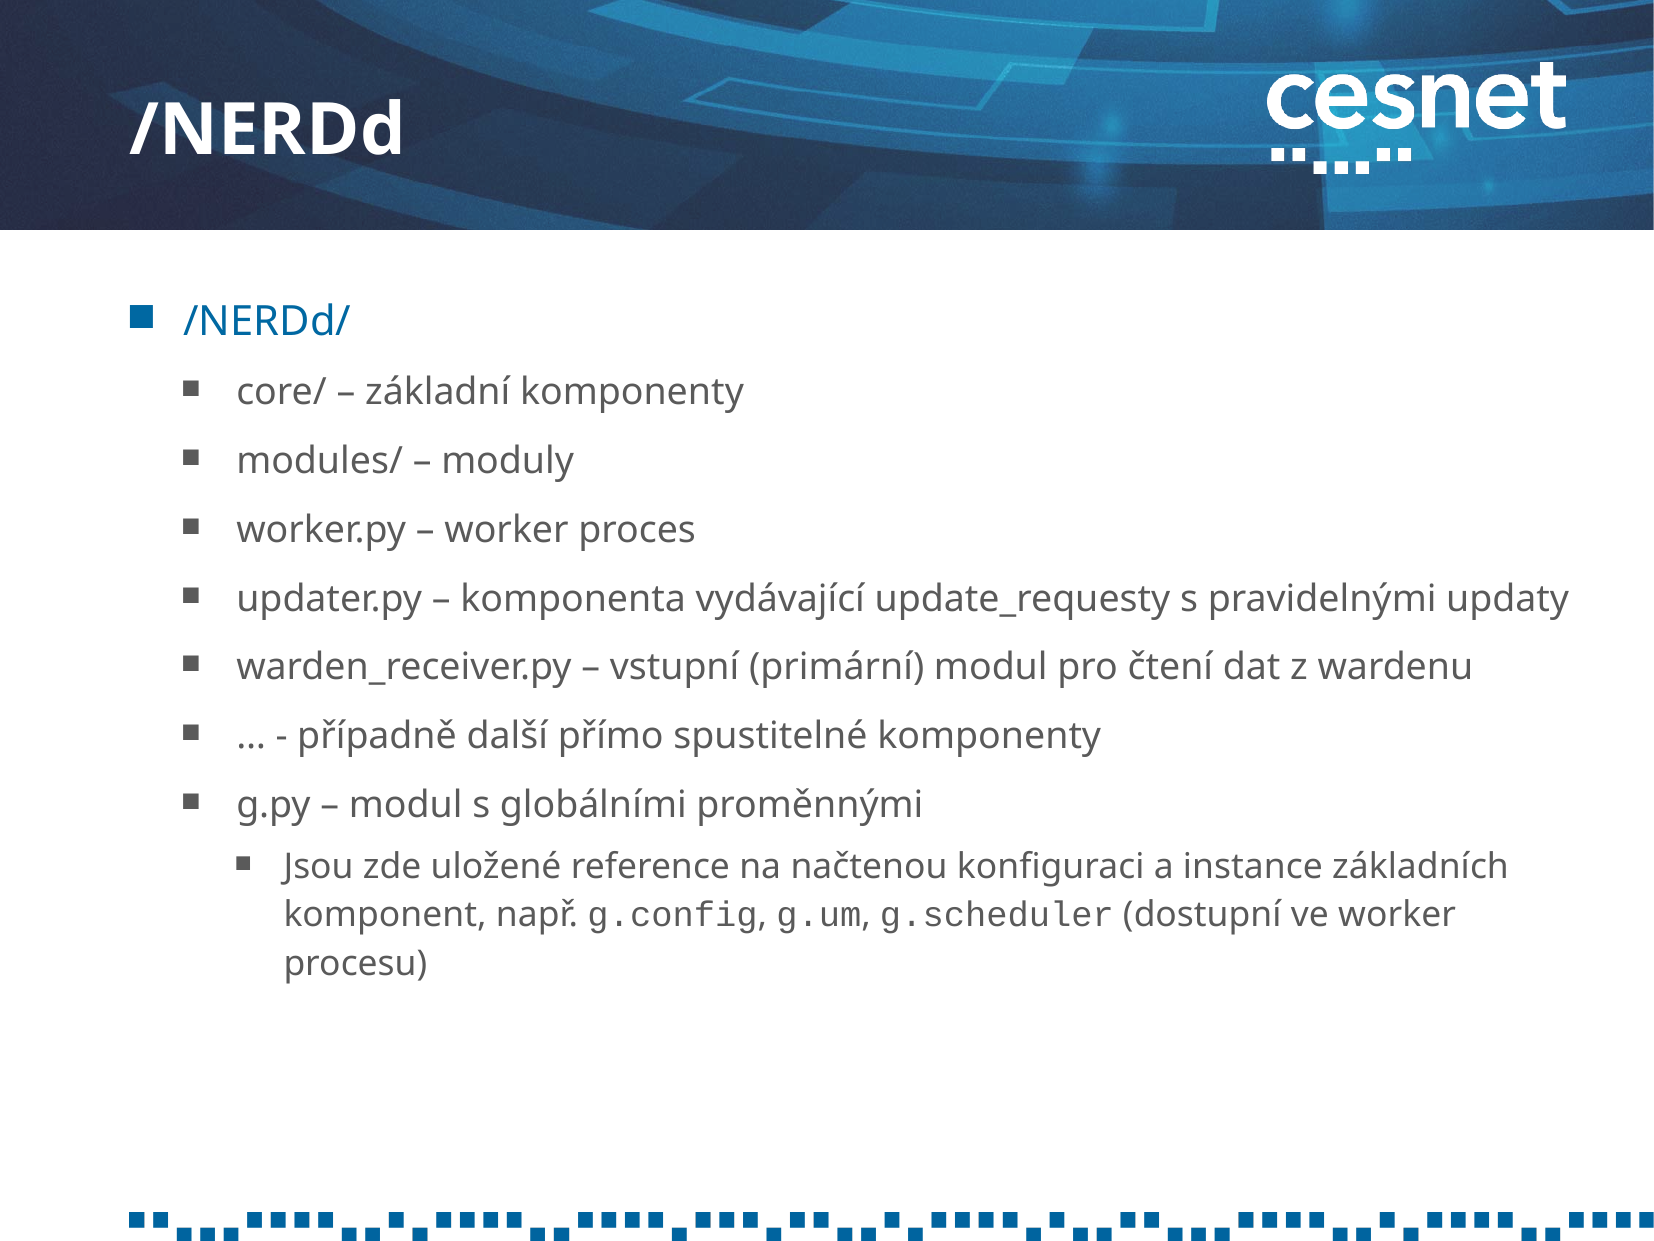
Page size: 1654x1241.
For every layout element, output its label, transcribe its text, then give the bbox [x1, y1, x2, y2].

picture [129, 1212, 1654, 1241]
picture [1266, 62, 1567, 174]
title /NERDd [129, 15, 1229, 223]
list /NERDd/ core/ – základní komponenty modules/ – moduly worker.py – worker proces updater.py – komponenta vydávající update_requesty s pravidelnými updaty warden_receiver.py – vstupní (primární) modul pro čtení dat z wardenu … - případně další přímo spustitelné komponenty g.py – modul s globálními proměnnými Jsou zde uložené reference na načtenou konfiguraci a instance základních komponent, např. g.config, g.um, g.scheduler (dostupní ve worker procesu) [129, 290, 1595, 1123]
